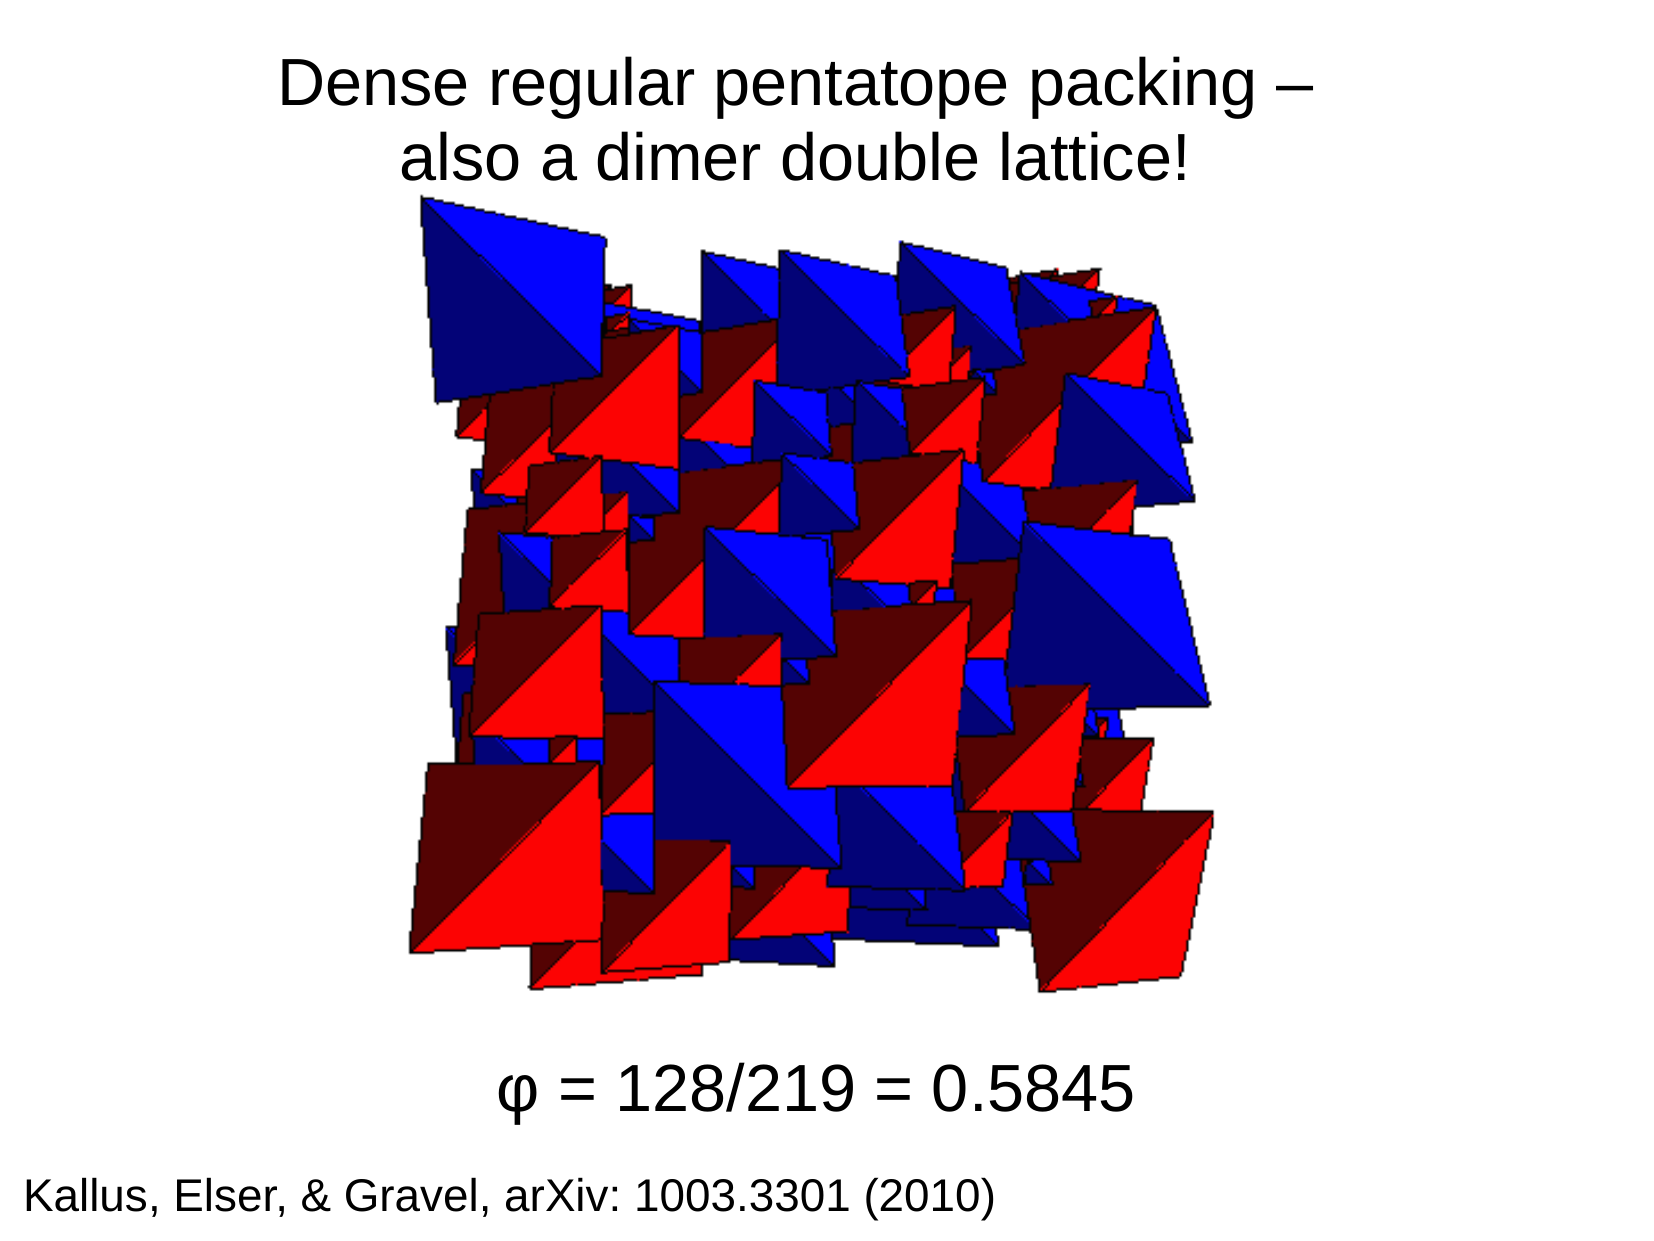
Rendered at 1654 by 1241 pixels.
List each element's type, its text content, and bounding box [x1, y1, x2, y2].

text_box Dense regular pentatope packing – also a dimer double lattice! [262, 37, 1334, 202]
picture [387, 202, 1237, 1016]
text_box Kallus, Elser, & Gravel, arXiv: 1003.3301 (2010) [8, 1162, 1025, 1229]
text_box φ = 128/219 = 0.5845 [481, 1043, 1154, 1134]
